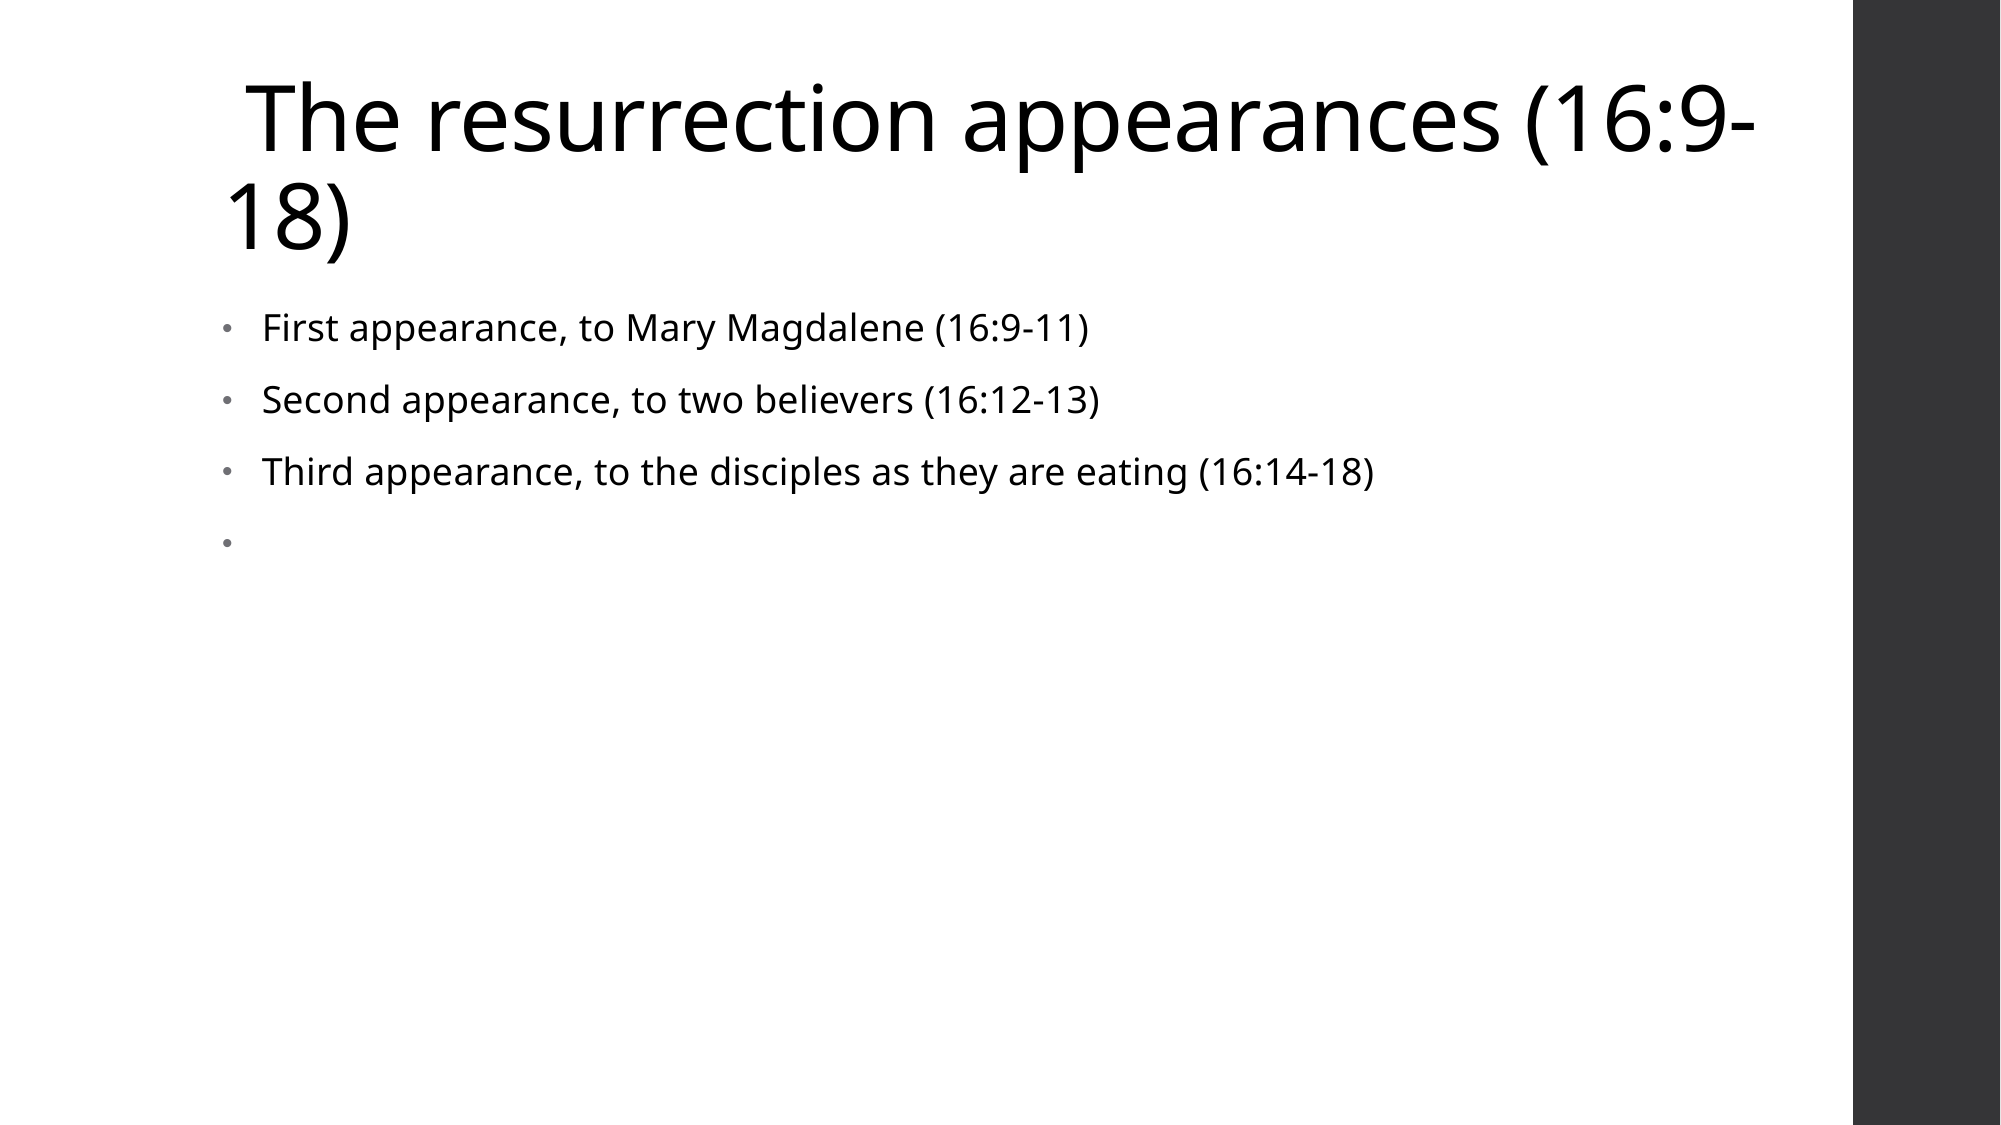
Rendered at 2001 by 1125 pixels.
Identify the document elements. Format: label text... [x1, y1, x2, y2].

title The resurrection appearances (16:9-18) [206, 60, 1797, 278]
list First appearance, to Mary Magdalene (16:9-11) Second appearance, to two believers (16:12-13) Third appearance, to the disciples as they are eating (16:14-18) [206, 299, 1617, 1014]
